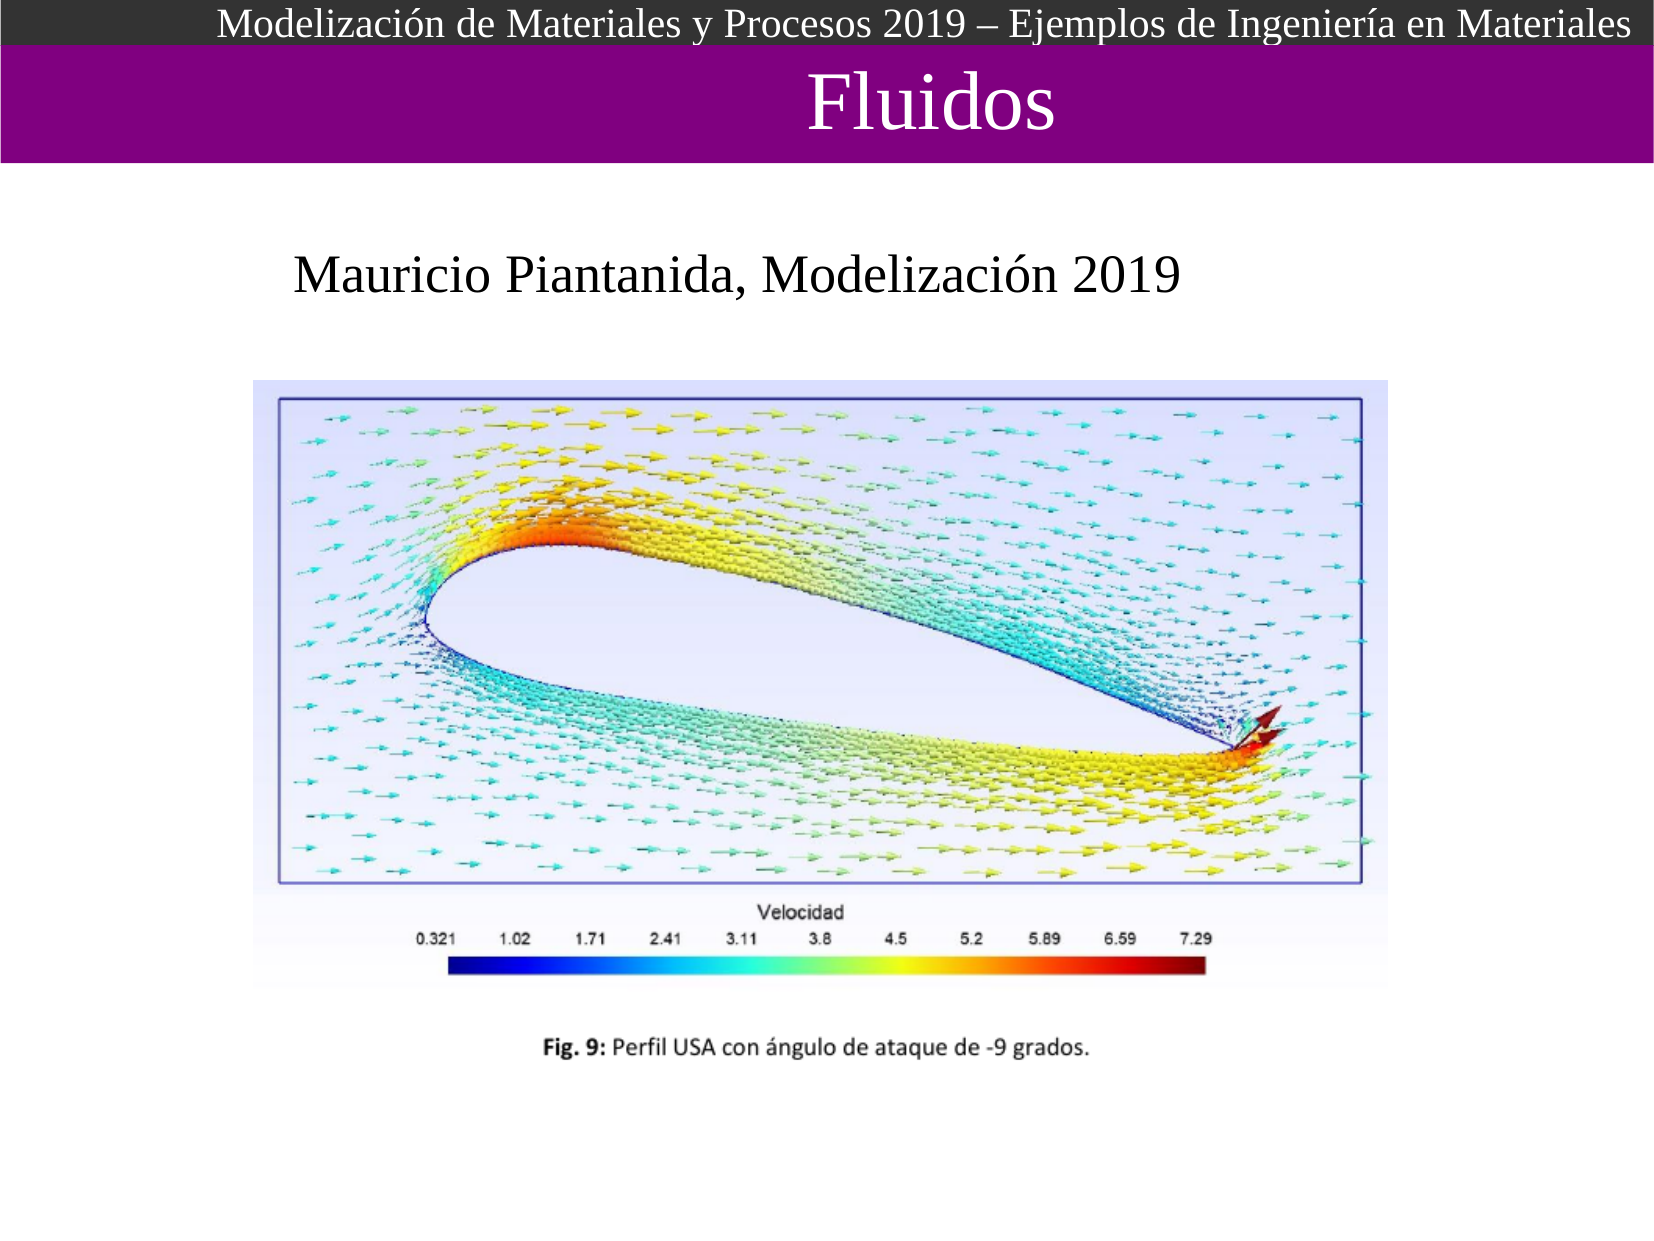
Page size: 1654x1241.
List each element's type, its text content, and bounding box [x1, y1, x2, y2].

text_box Mauricio Piantanida, Modelización 2019 [278, 237, 1654, 372]
picture [253, 380, 1388, 1071]
text_box Fluidos [230, 47, 1634, 162]
